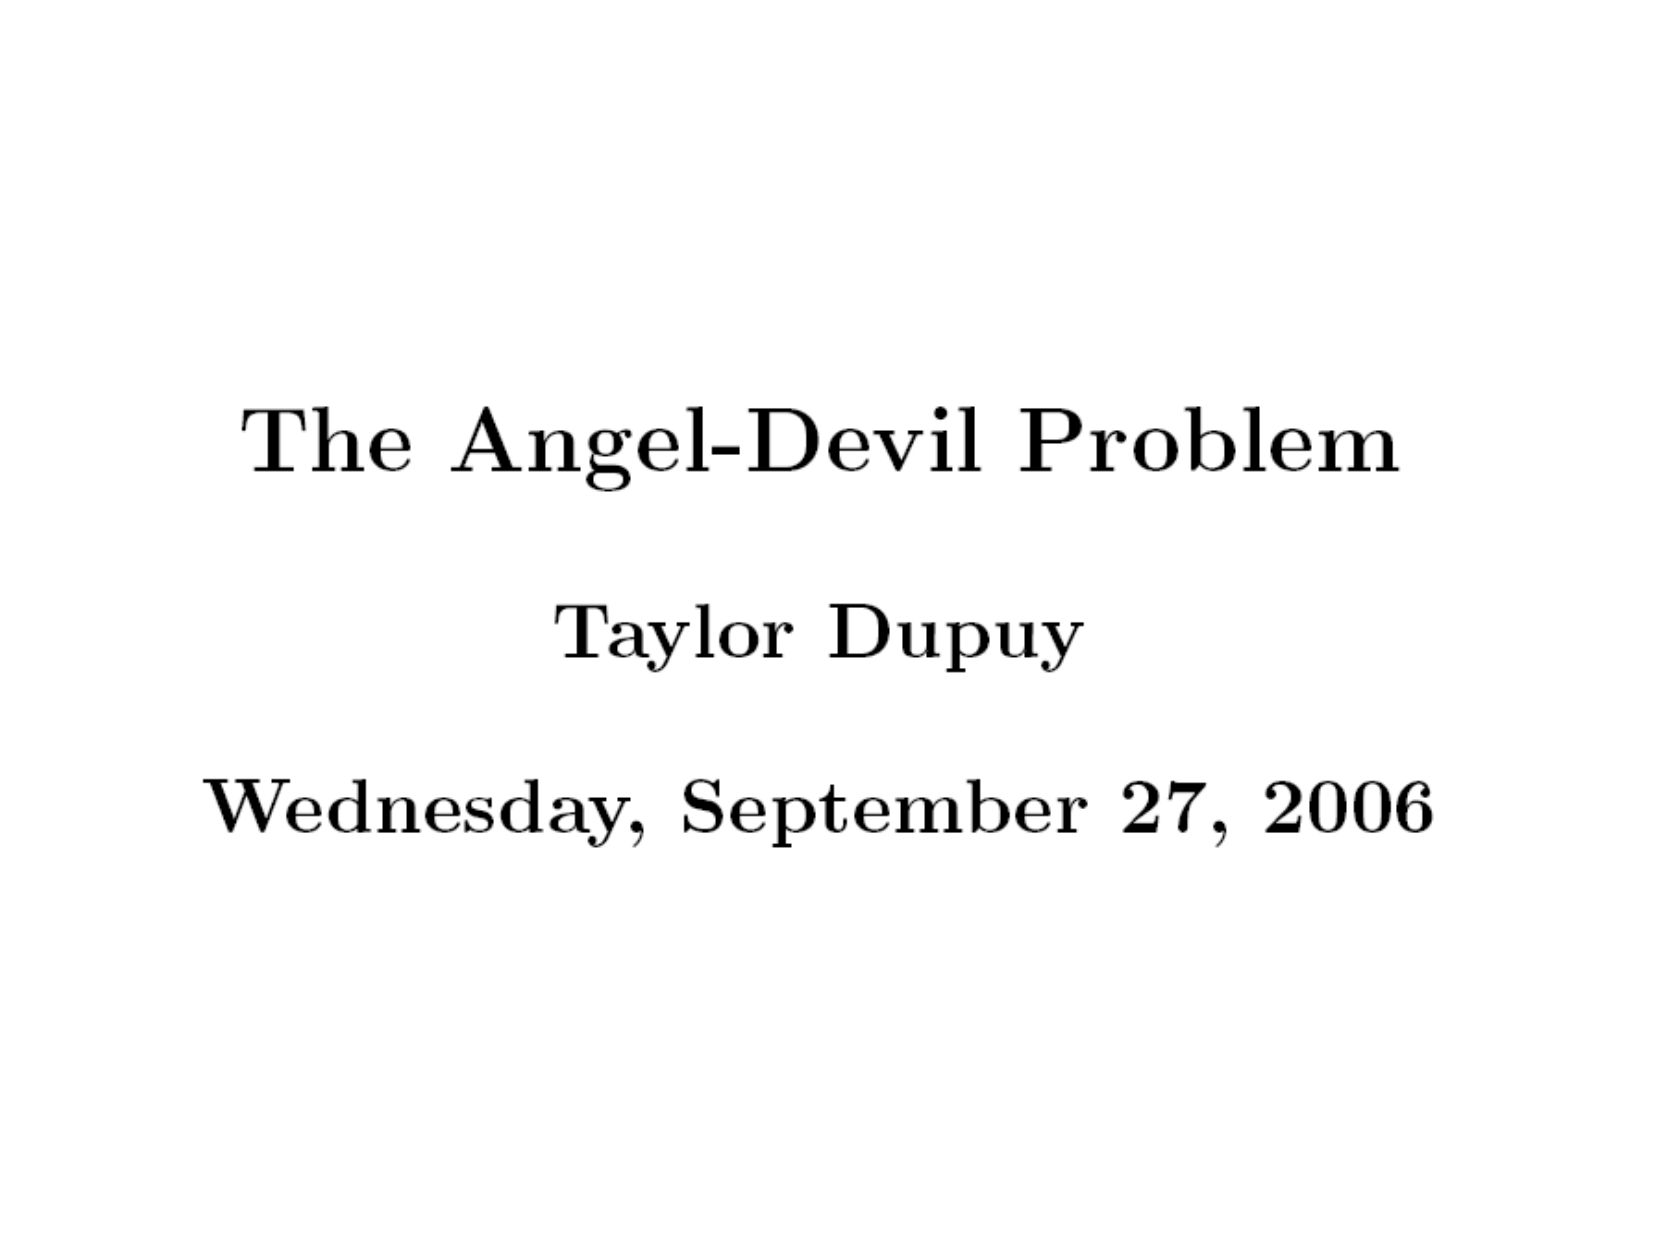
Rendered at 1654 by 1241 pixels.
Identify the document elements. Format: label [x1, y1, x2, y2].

picture [185, 383, 1469, 857]
